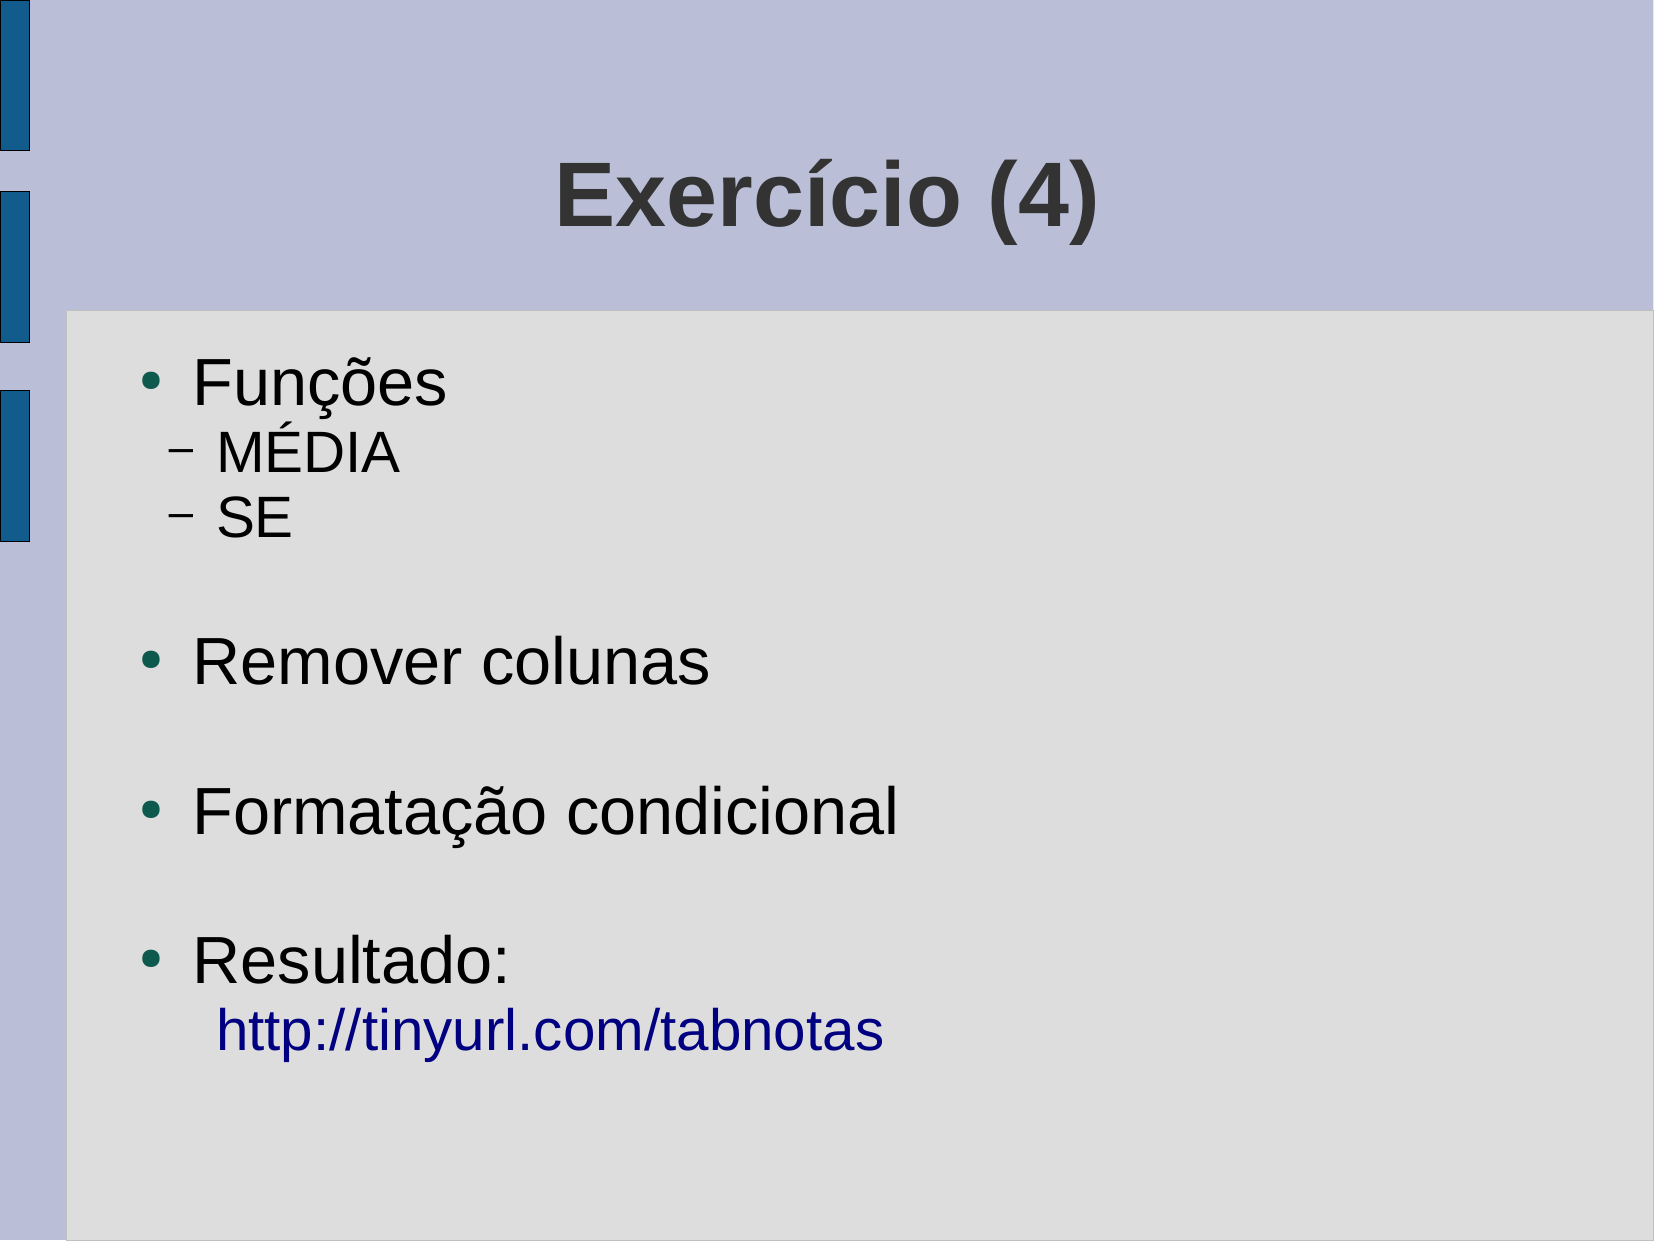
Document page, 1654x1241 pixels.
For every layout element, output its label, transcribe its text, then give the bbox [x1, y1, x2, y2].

list Funções MÉDIA SE Remover colunas Formatação condicional Resultado: http://tinyurl.com/tabnotas [121, 344, 1534, 1128]
title Exercício (4) [121, 98, 1534, 291]
